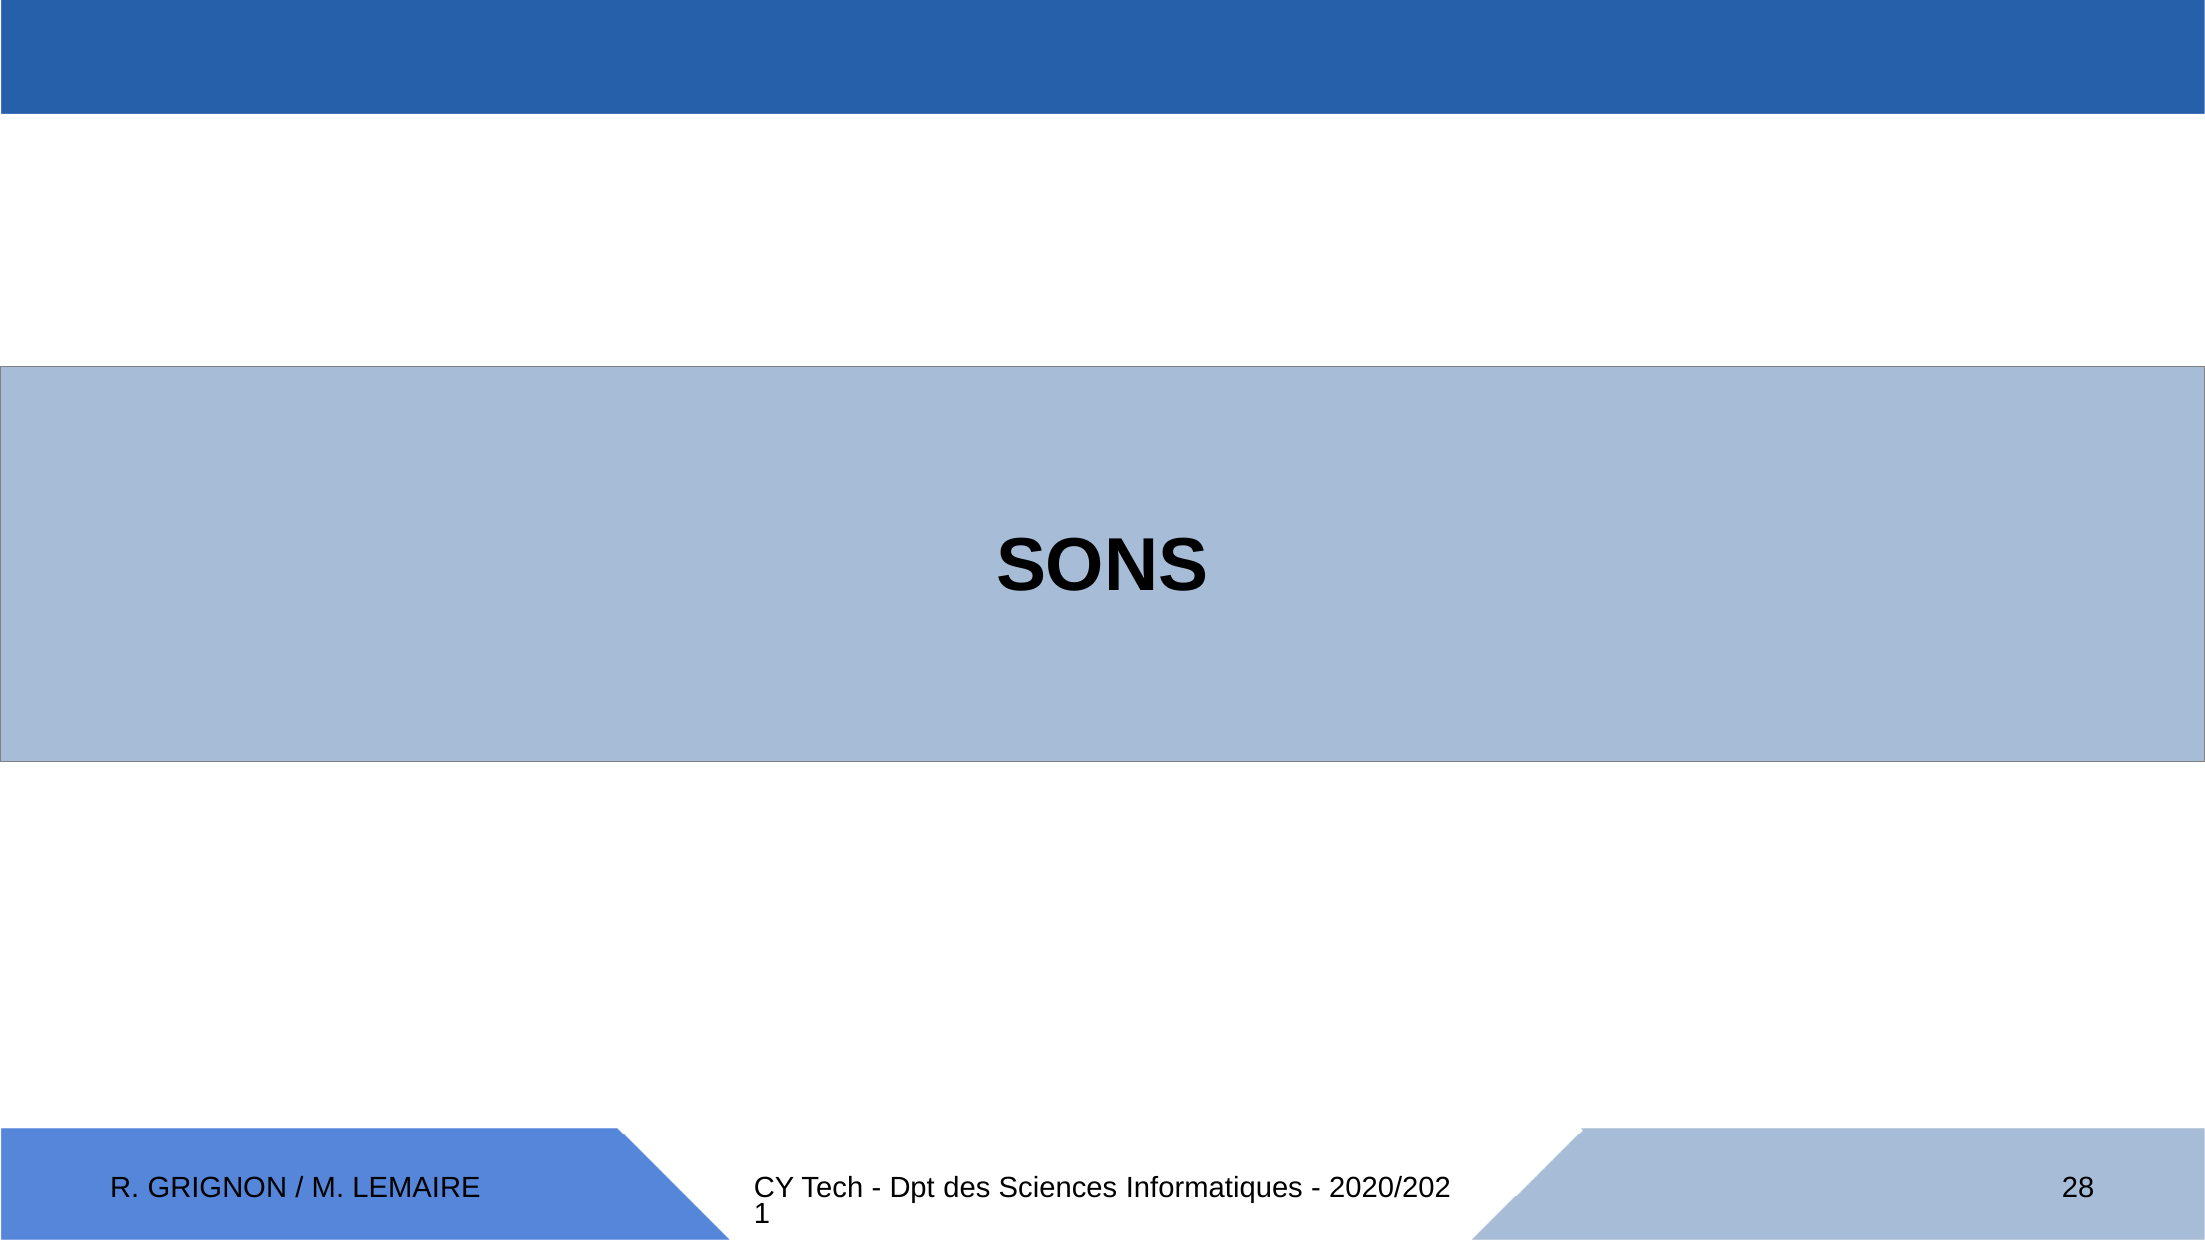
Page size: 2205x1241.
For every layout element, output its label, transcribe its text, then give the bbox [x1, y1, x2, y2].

picture [0, 762, 2205, 1241]
text_box SONS [0, 366, 2205, 762]
picture [0, 0, 2205, 366]
